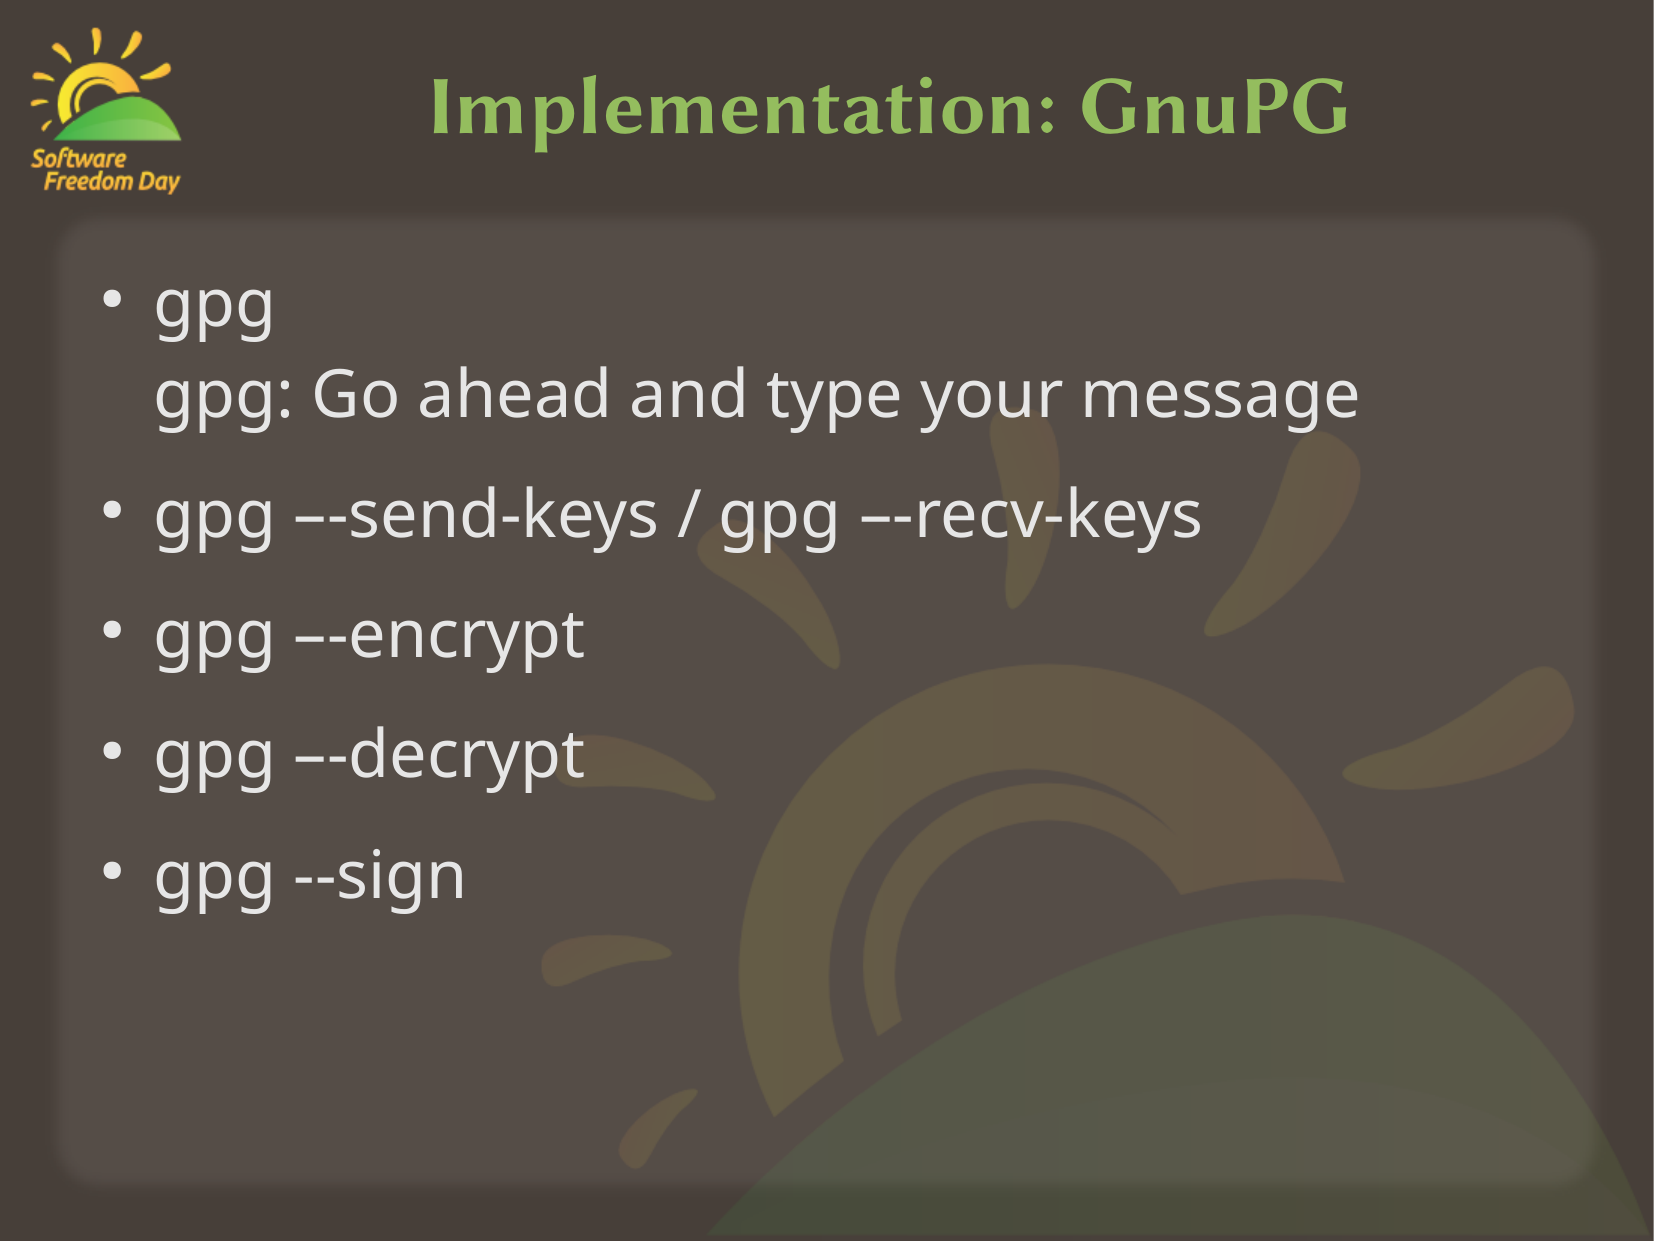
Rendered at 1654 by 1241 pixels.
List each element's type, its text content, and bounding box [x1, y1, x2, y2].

list gpg gpg: Go ahead and type your message gpg –-send-keys / gpg –-recv-keys gpg –-encrypt gpg –-decrypt gpg --sign [82, 255, 1571, 1141]
title Implementation: GnuPG [210, 9, 1571, 205]
picture [0, 0, 1654, 1241]
